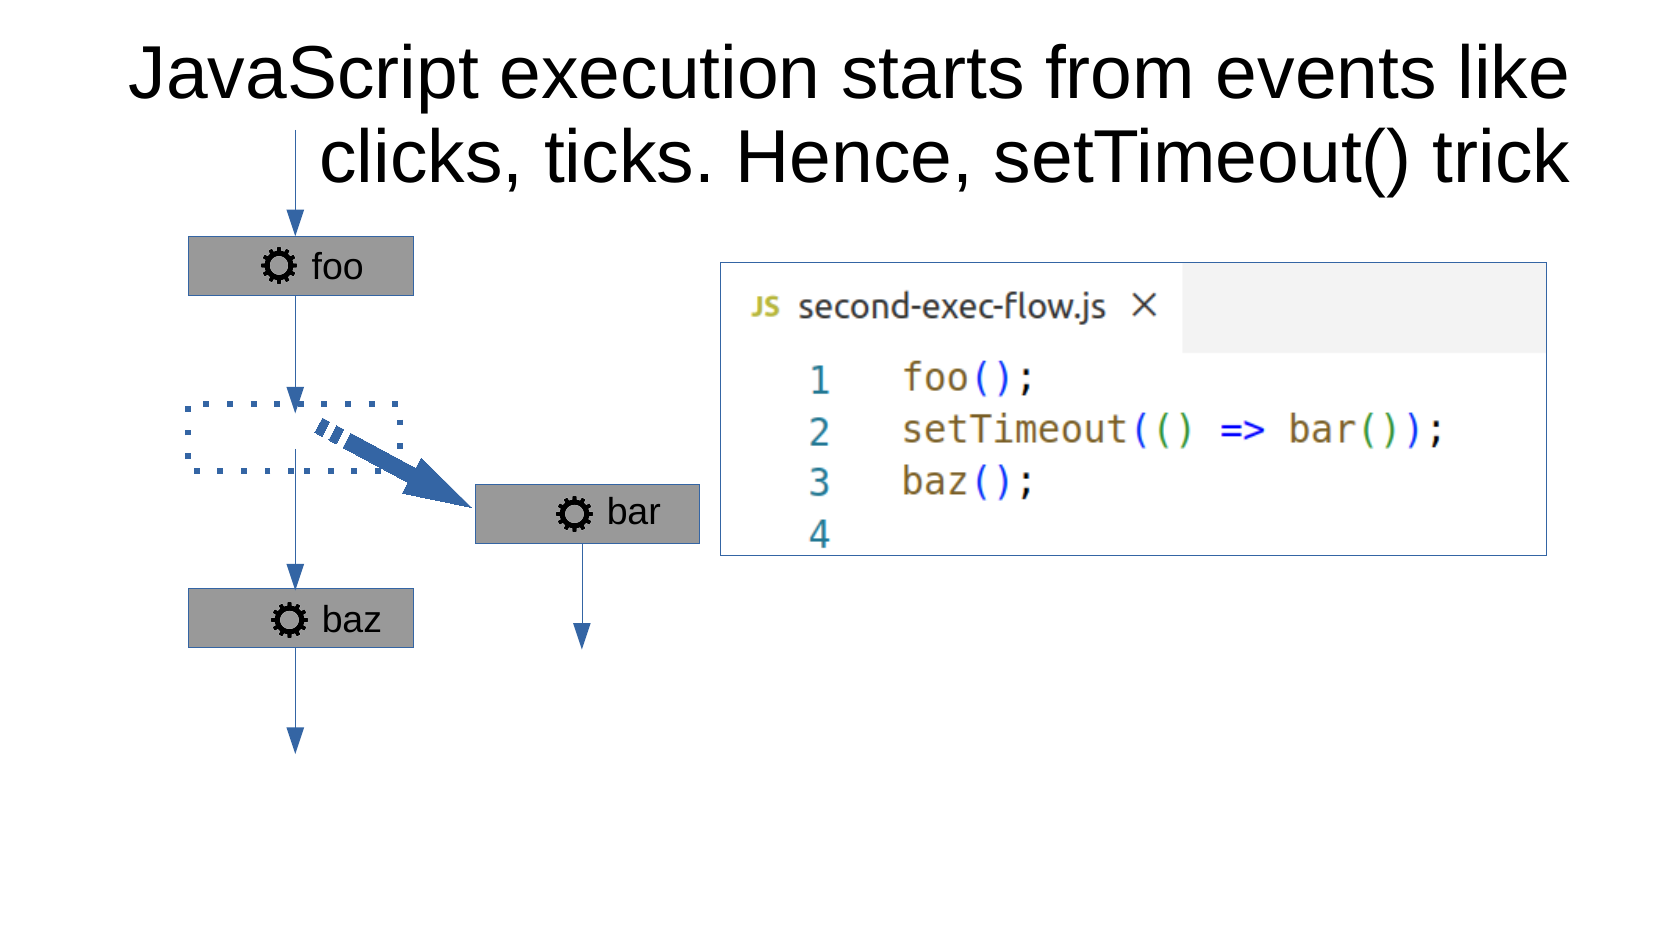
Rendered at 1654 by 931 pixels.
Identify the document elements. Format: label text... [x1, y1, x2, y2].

text_box [475, 484, 700, 544]
text_box [188, 588, 414, 648]
text_box bar [592, 482, 709, 540]
text_box foo [296, 238, 414, 296]
text_box [188, 236, 414, 296]
text_box [328, 425, 344, 444]
text_box [343, 433, 472, 508]
text_box baz [307, 590, 424, 648]
picture [261, 247, 296, 284]
title JavaScript execution starts from events like clicks, ticks. Hence, setTimeout() trick [82, 30, 1571, 199]
picture [720, 262, 1547, 556]
picture [271, 602, 308, 638]
text_box [314, 418, 330, 437]
picture [556, 496, 592, 532]
